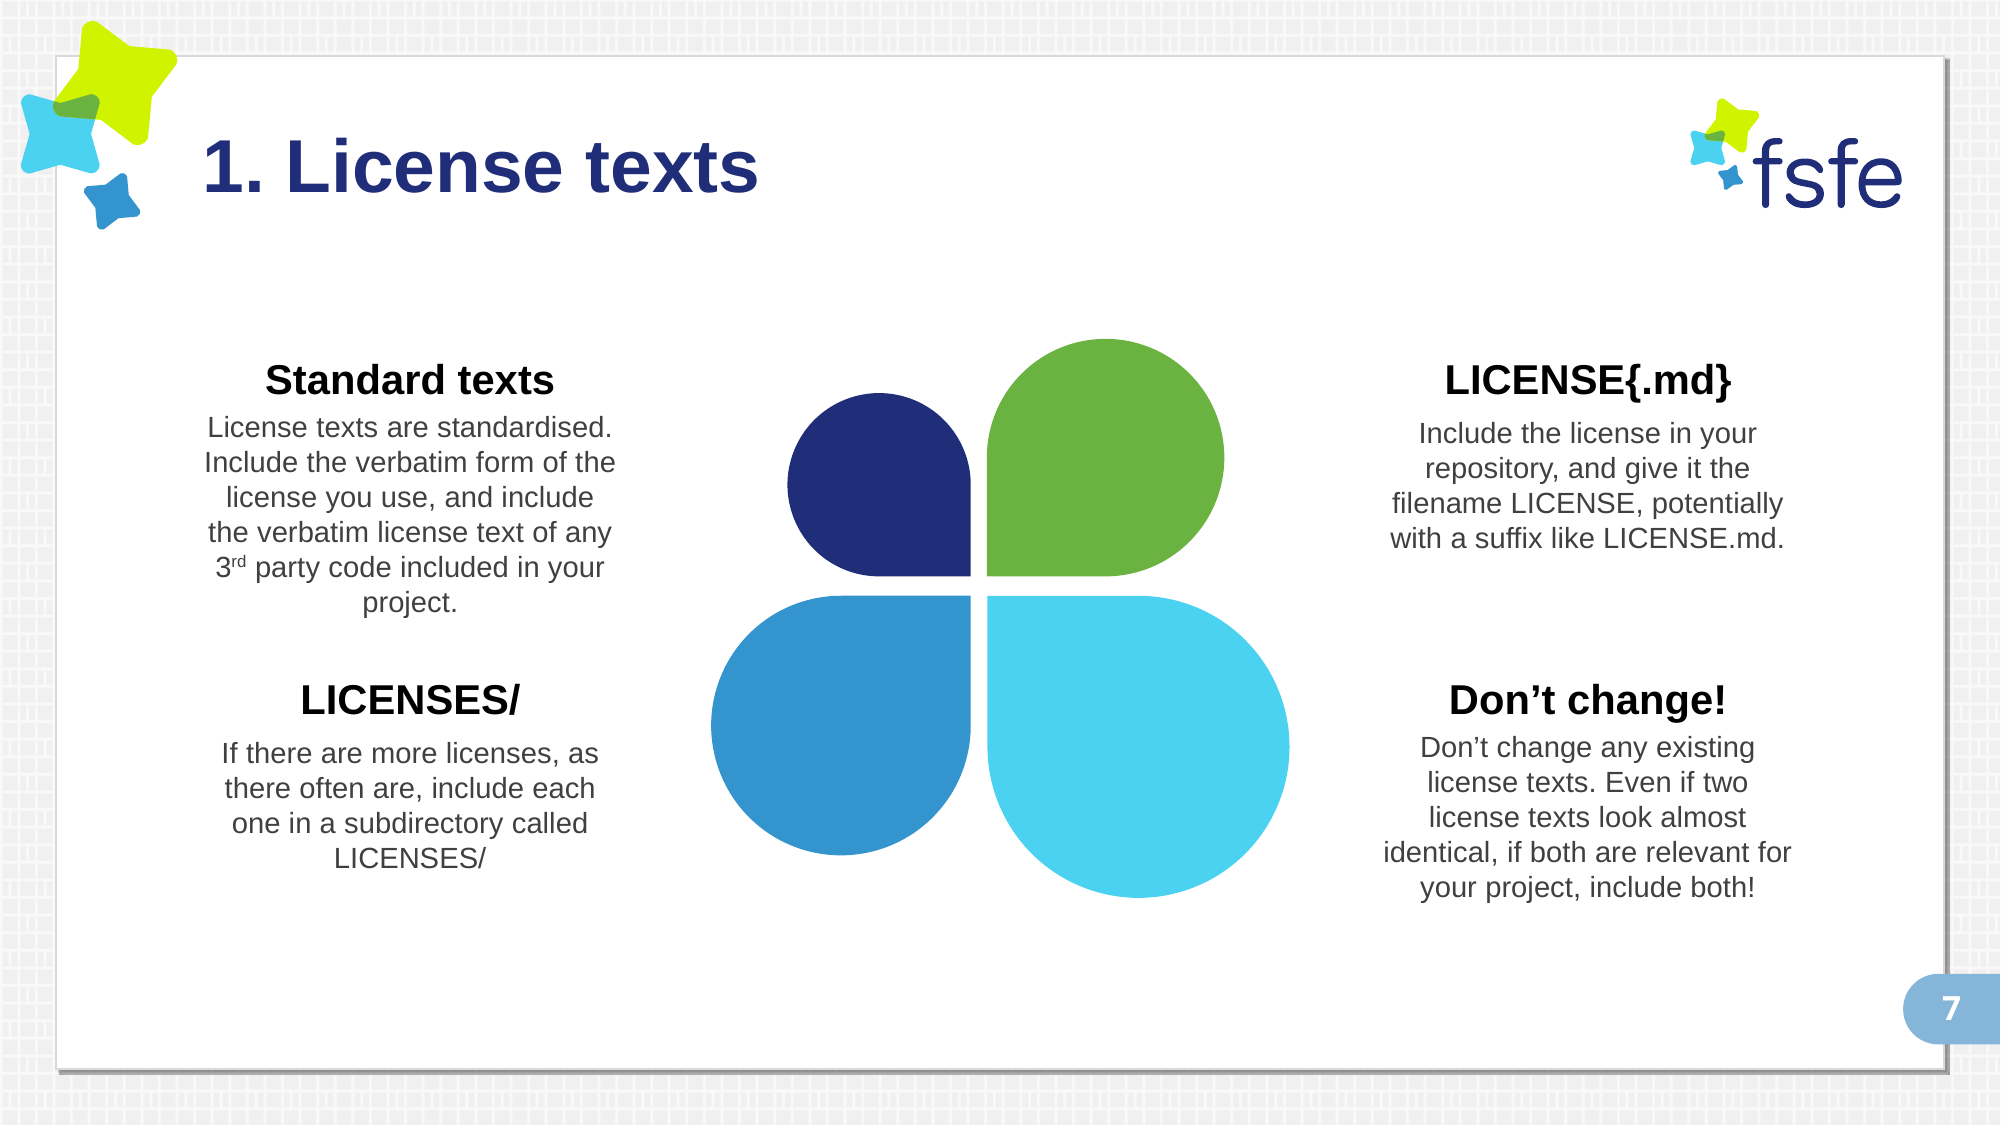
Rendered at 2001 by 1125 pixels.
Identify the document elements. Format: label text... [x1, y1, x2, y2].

list If there are more licenses, as there often are, include each one in a subdirectory called LICENSES/ [188, 724, 633, 885]
list Include the license in your repository, and give it the filename LICENSE, potentially with a suffix like LICENSE.md. [1365, 404, 1811, 565]
list Don’t change! [1365, 665, 1811, 724]
picture [0, 0, 2001, 1125]
list License texts are standardised. Include the verbatim form of the license you use, and include the verbatim license text of any 3rd party code included in your project. [188, 433, 633, 595]
list LICENSES/ [188, 665, 633, 724]
list Standard texts [188, 345, 633, 404]
list LICENSE{.md} [1365, 345, 1811, 404]
list 1. License texts [187, 110, 1613, 196]
list Don’t change any existing license texts. Even if two license texts look almost identical, if both are relevant for your project, include both! [1365, 735, 1811, 897]
